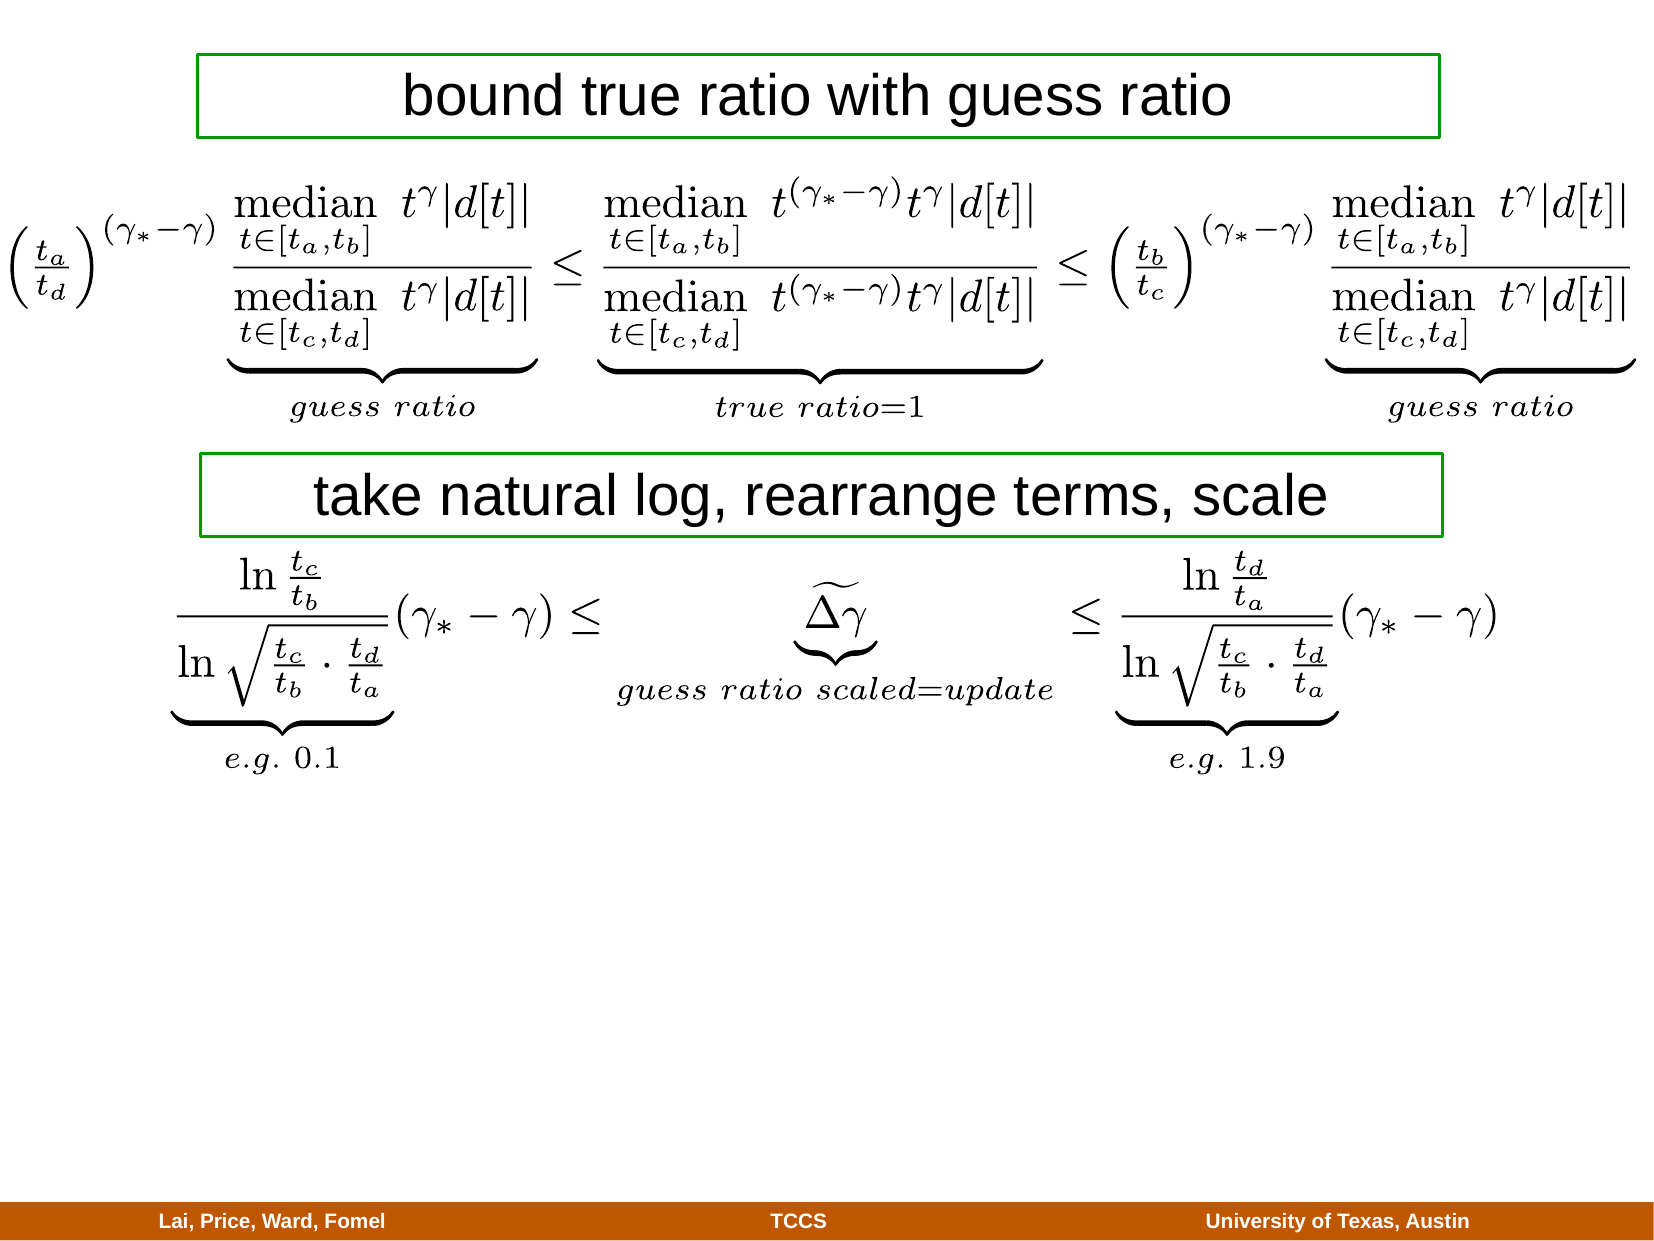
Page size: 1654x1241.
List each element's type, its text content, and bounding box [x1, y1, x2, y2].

text_box bound true ratio with guess ratio [197, 54, 1440, 138]
text_box [170, 550, 1500, 775]
text_box take natural log, rearrange terms, scale [200, 453, 1443, 537]
text_box [2, 176, 1637, 423]
